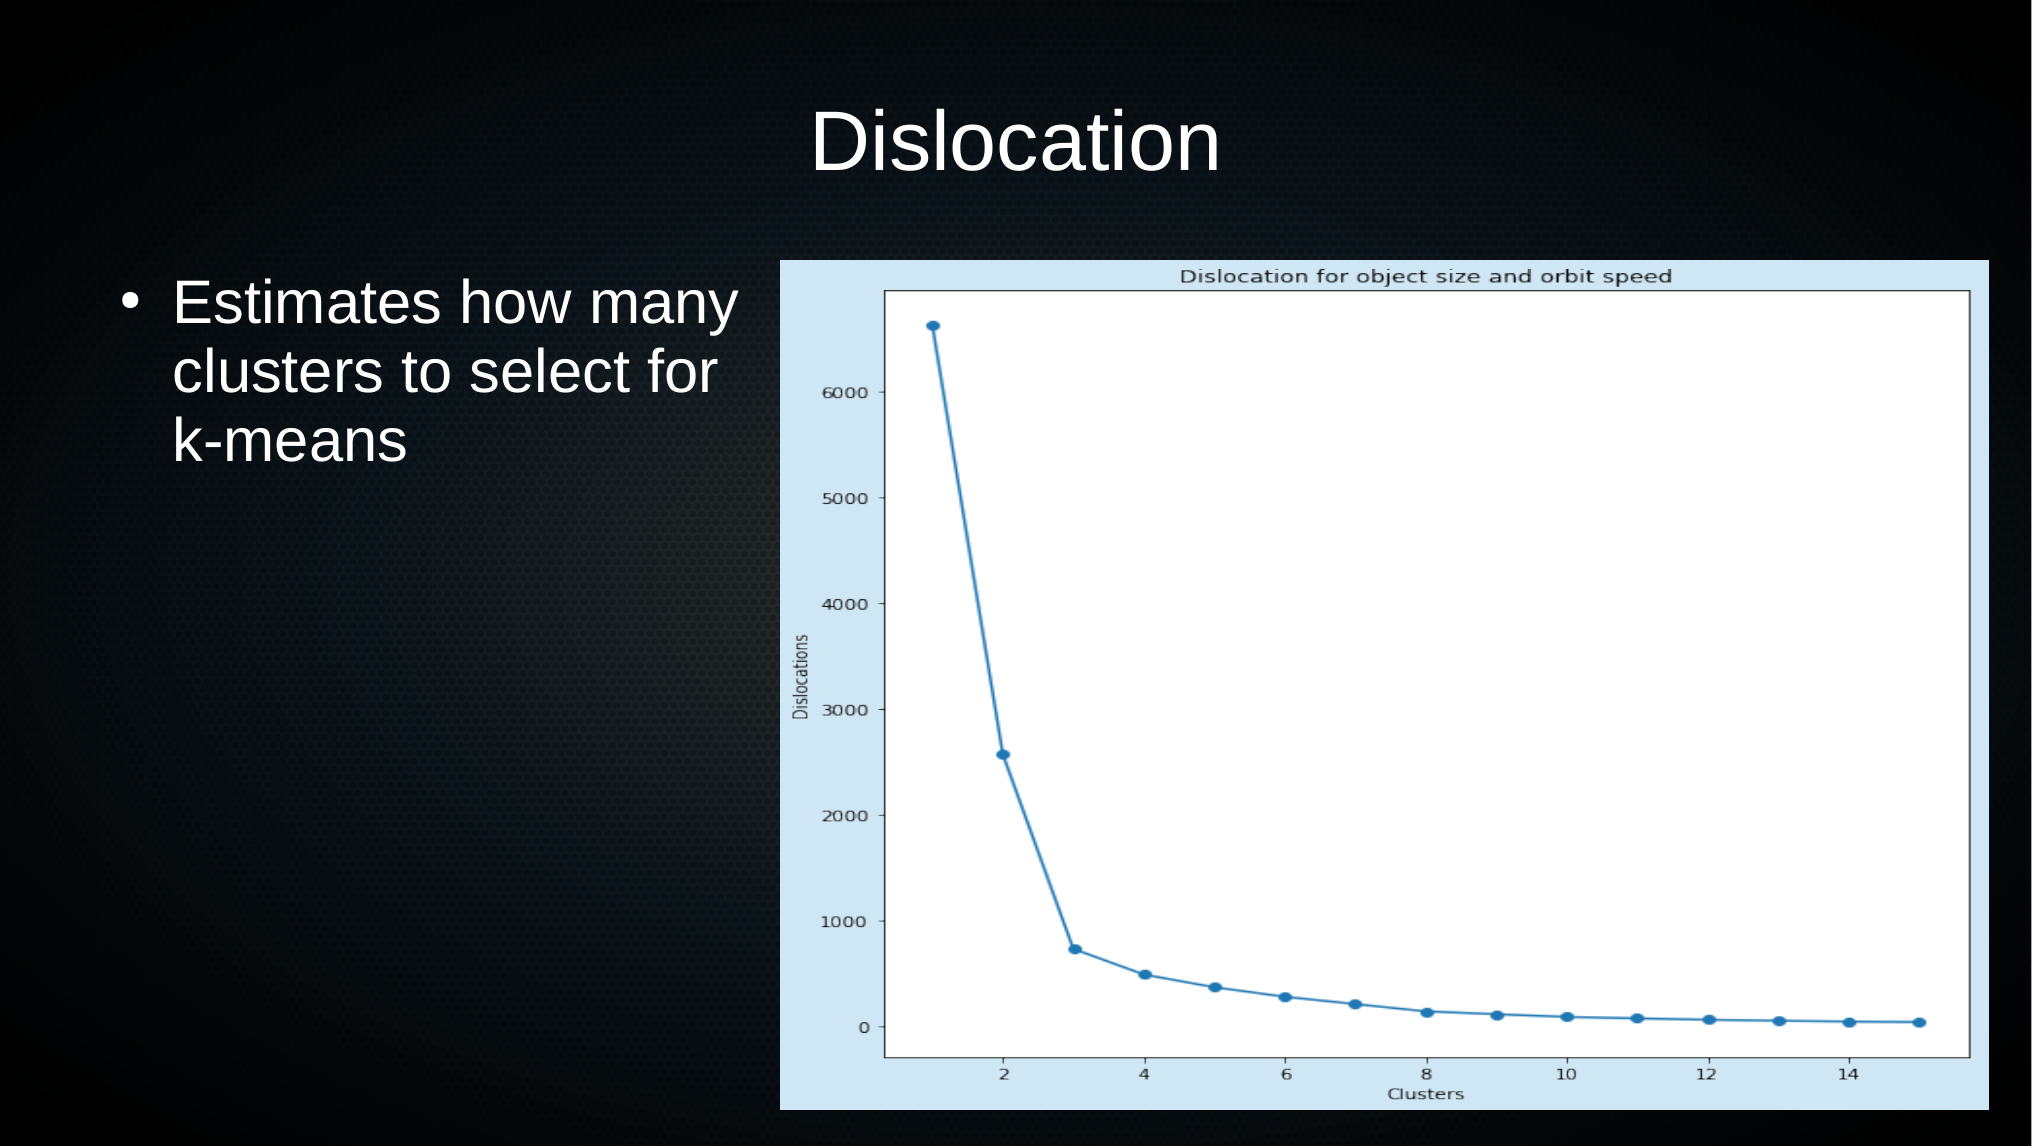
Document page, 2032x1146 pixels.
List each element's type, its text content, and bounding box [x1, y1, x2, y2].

title Dislocation [101, 45, 1930, 237]
picture [0, 0, 2032, 1146]
list Estimates how many clusters to select for k-means [101, 268, 768, 933]
